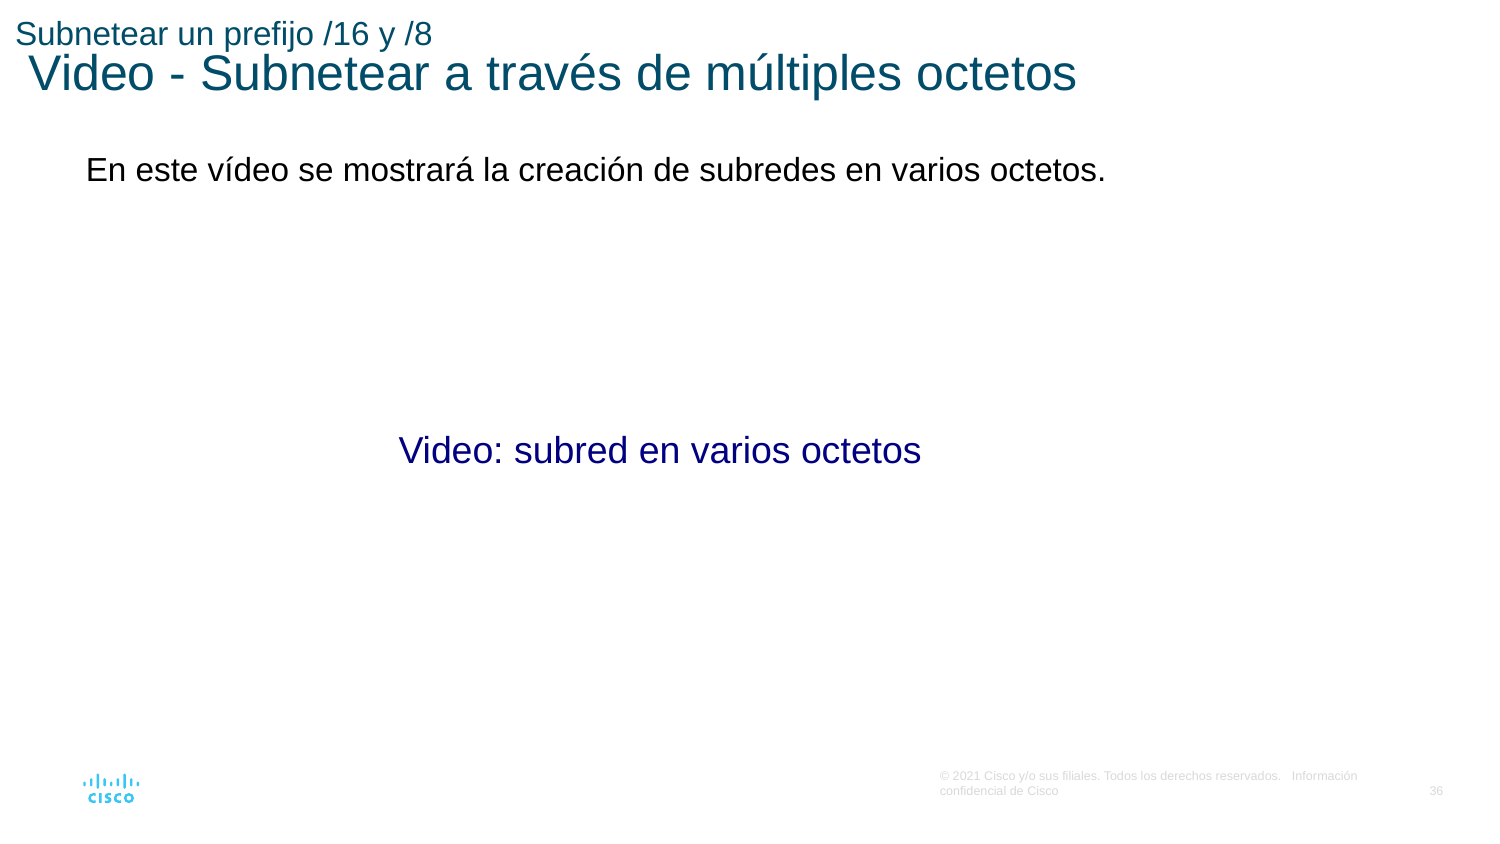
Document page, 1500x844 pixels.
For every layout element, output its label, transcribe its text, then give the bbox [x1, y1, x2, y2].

title Subnetear un prefijo /16 y /8 Video - Subnetear a través de múltiples octetos [0, 0, 1369, 121]
text_box Video: subred en varios octetos [383, 422, 1069, 498]
text_box En este vídeo se mostrará la creación de subredes en varios octetos. [70, 140, 1440, 645]
